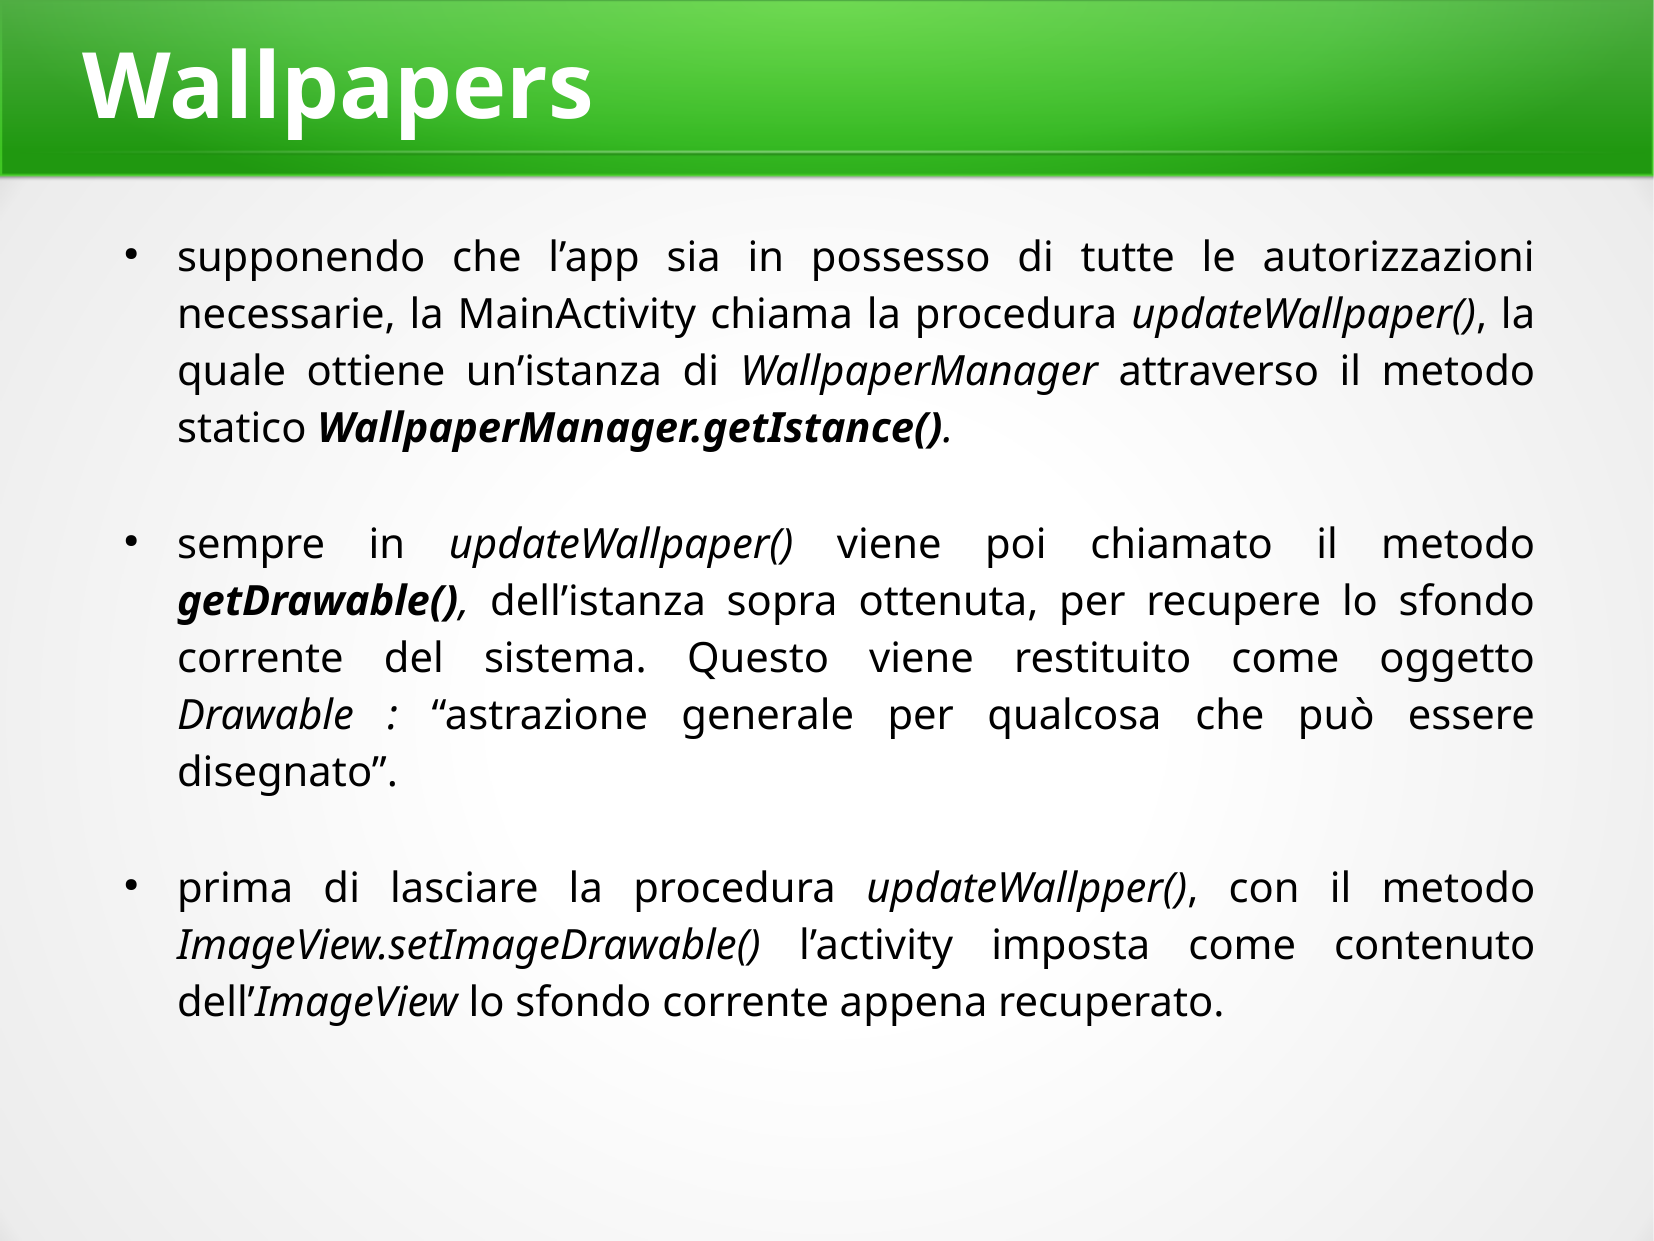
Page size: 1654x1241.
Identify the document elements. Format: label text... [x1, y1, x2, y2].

title Wallpapers [82, 11, 1571, 154]
picture [0, 0, 1654, 1241]
list supponendo che l’app sia in possesso di tutte le autorizzazioni necessarie, la MainActivity chiama la procedura updateWallpaper(), la quale ottiene un’istanza di WallpaperManager attraverso il metodo statico WallpaperManager.getIstance(). sempre in updateWallpaper() viene poi chiamato il metodo getDrawable(), dell’istanza sopra ottenuta, per recupere lo sfondo corrente del sistema. Questo viene restituito come oggetto Drawable : “astrazione generale per qualcosa che può essere disegnato”. prima di lasciare la procedura updateWallpper(), con il metodo ImageView.setImageDrawable() l’activity imposta come contenuto dell’ImageView lo sfondo corrente appena recuperato. [106, 226, 1536, 1184]
